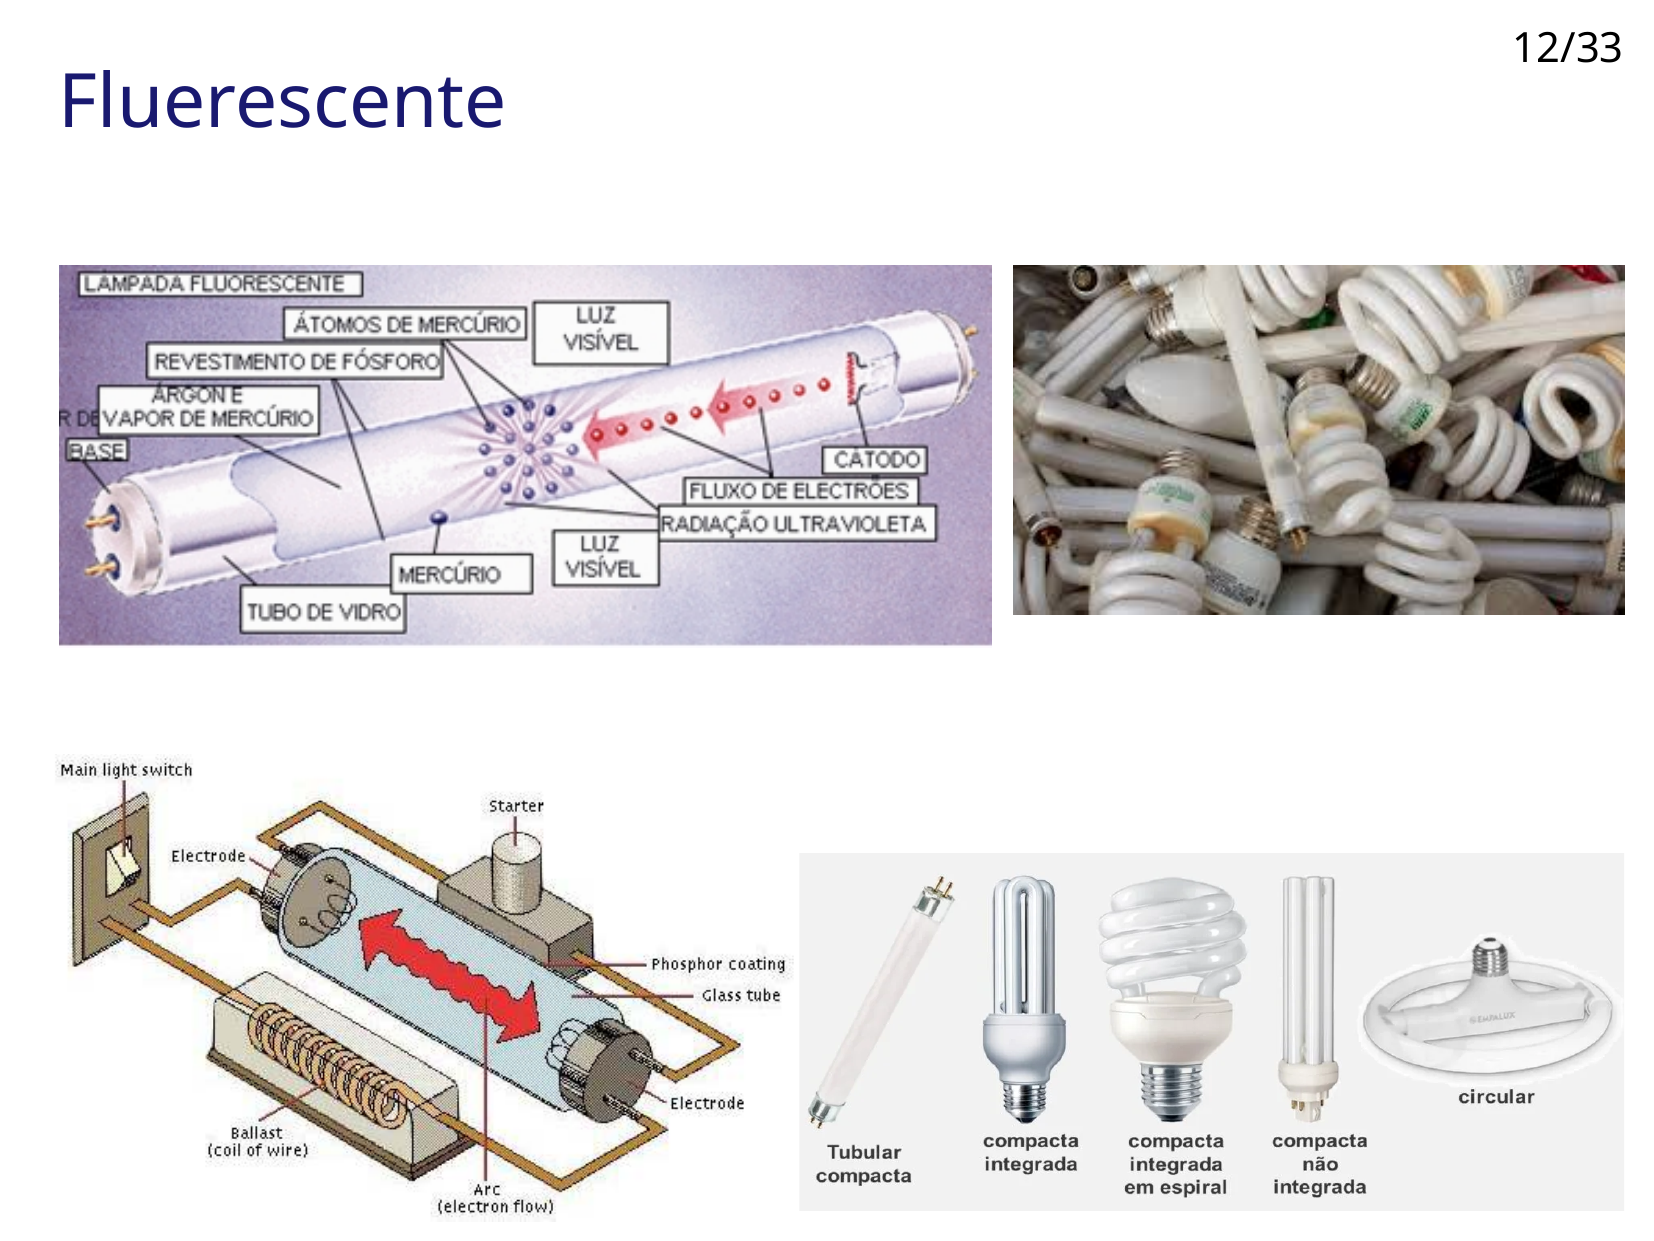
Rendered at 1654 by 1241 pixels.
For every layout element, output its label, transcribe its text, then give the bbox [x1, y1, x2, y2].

title Fluerescente [59, 47, 1625, 166]
picture [59, 265, 992, 648]
picture [18, 754, 1625, 1222]
picture [1013, 265, 1625, 616]
